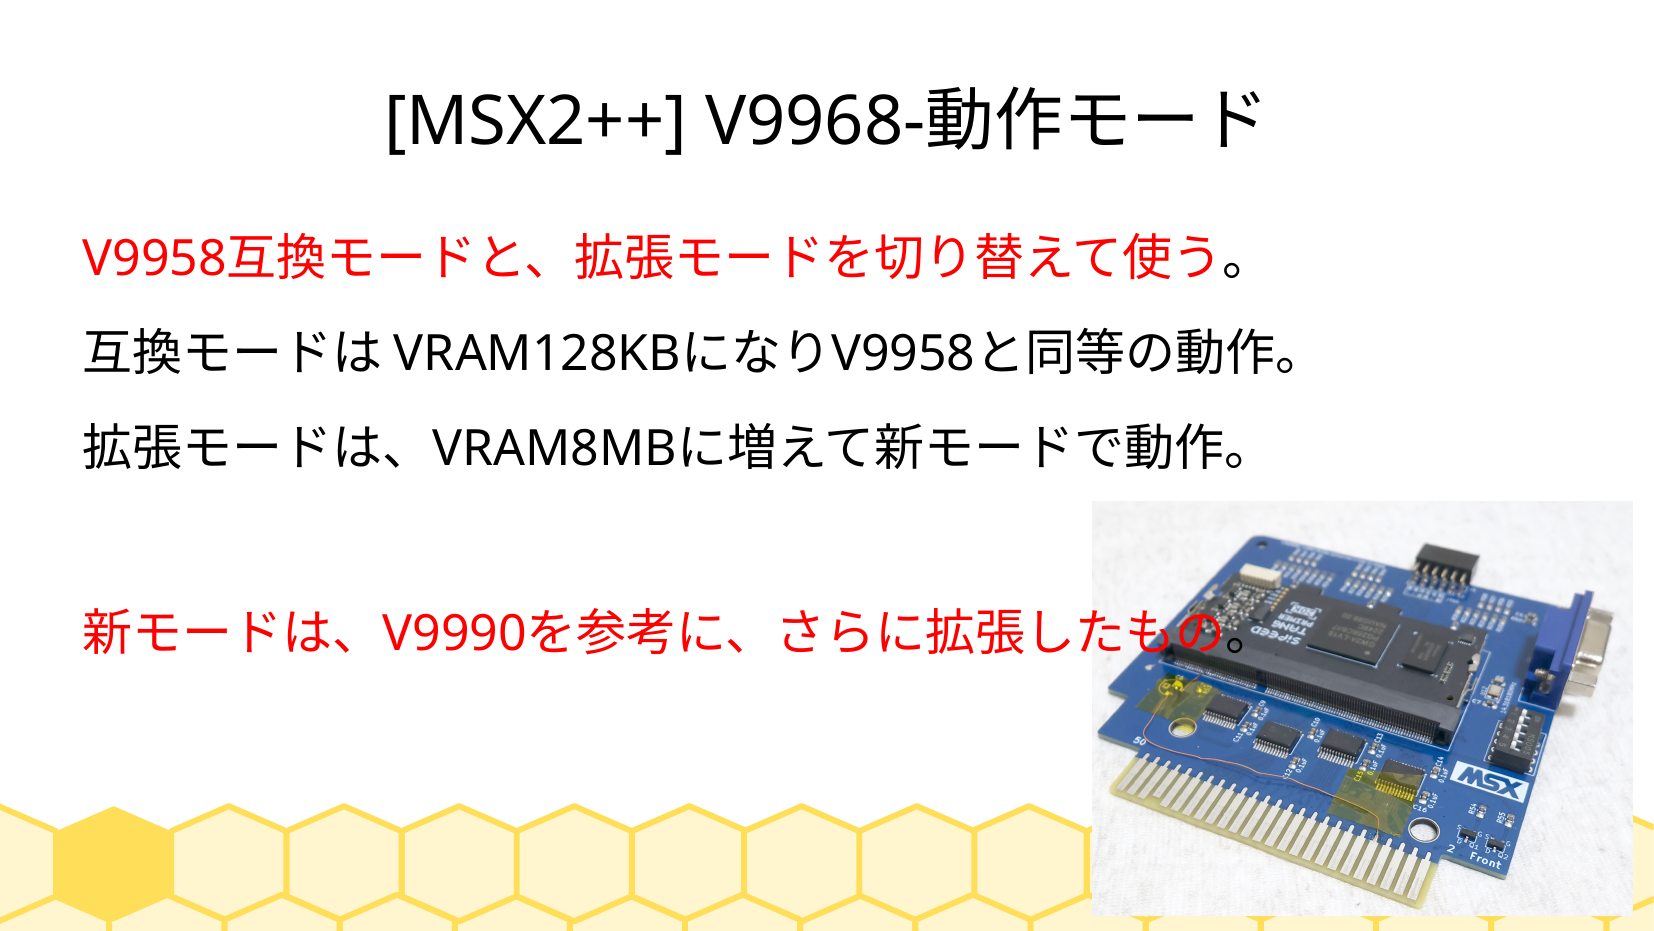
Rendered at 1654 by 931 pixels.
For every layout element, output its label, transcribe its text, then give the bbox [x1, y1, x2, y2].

title [MSX2++] V9968-動作モード [82, 37, 1571, 193]
list V9958互換モードと、拡張モードを切り替えて使う。 互換モードは VRAM128KBになりV9958と同等の動作。 拡張モードは、VRAM8MBに増えて新モードで動作。 新モードは、V9990を参考に、さらに拡張したもの。 [82, 217, 1571, 758]
picture [1092, 501, 1633, 916]
